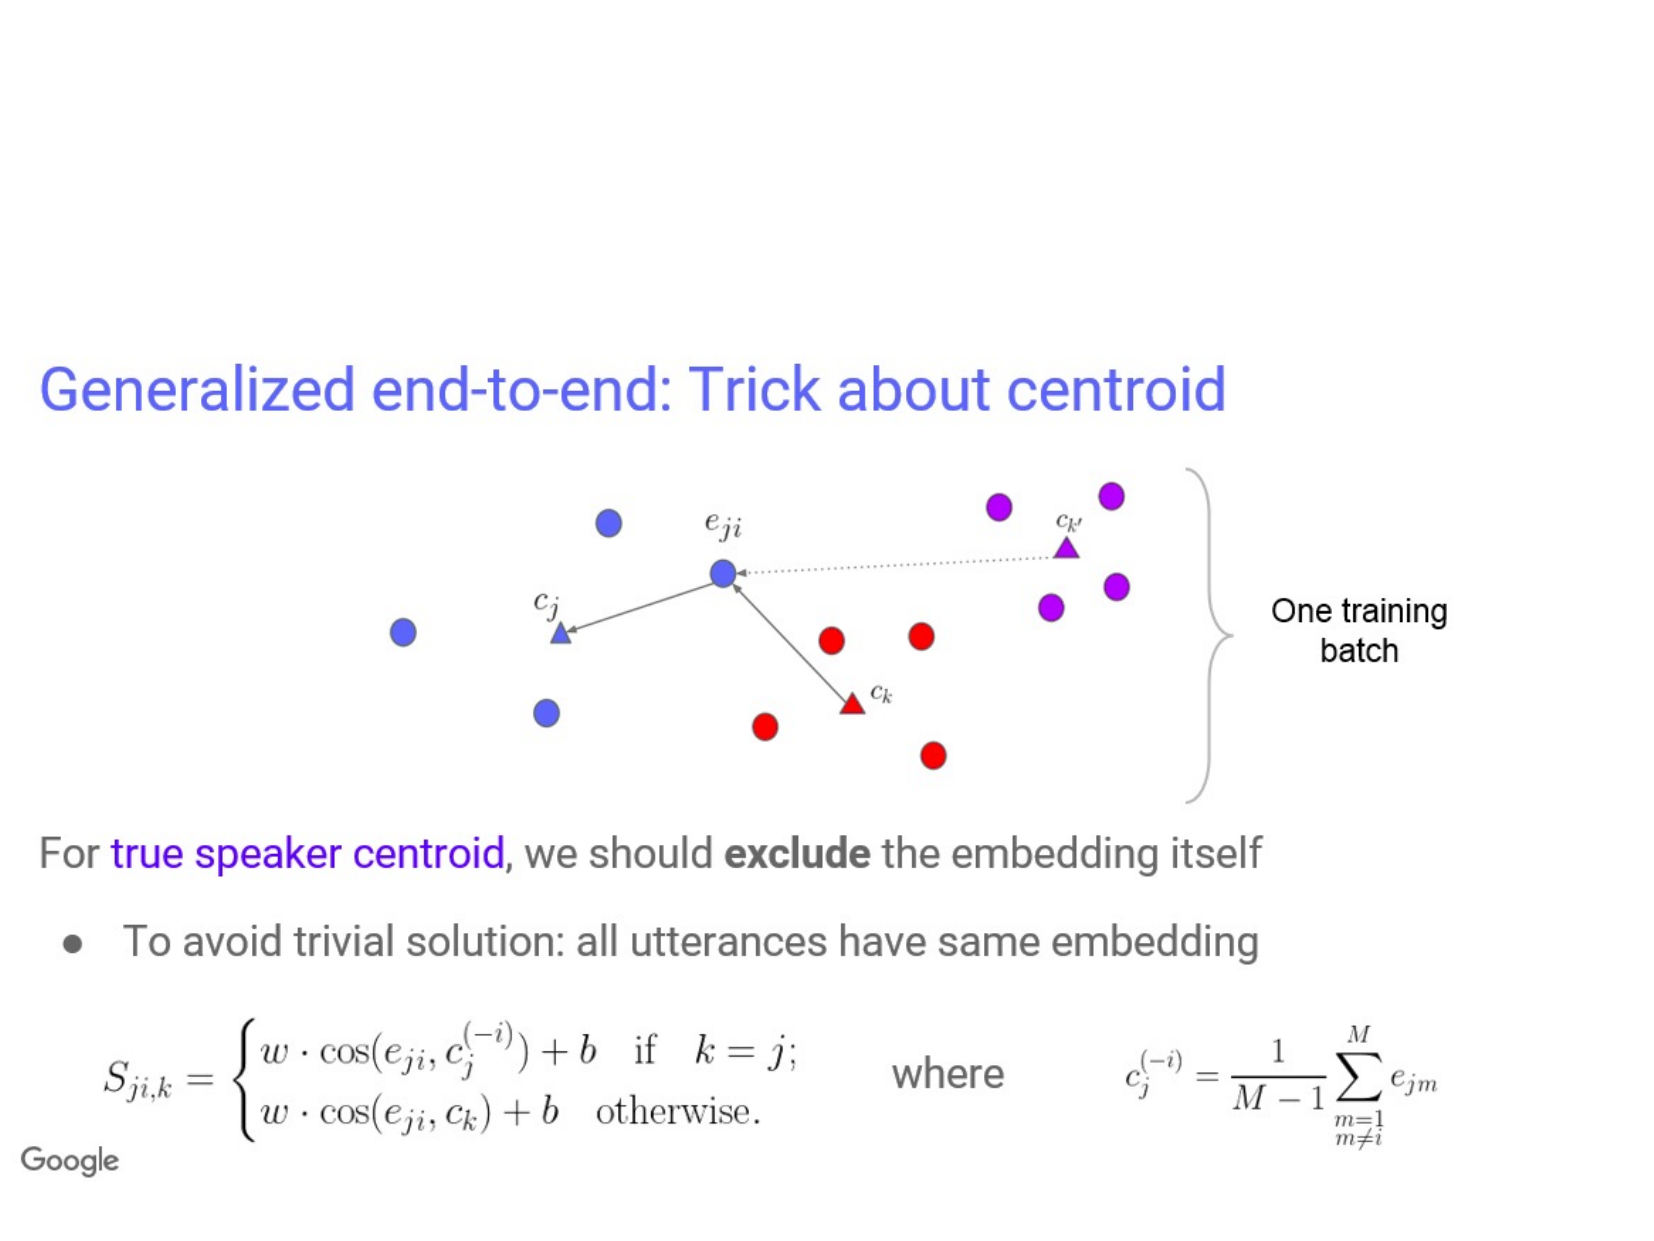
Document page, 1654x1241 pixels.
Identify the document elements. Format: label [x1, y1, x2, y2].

picture [0, 266, 1654, 1182]
